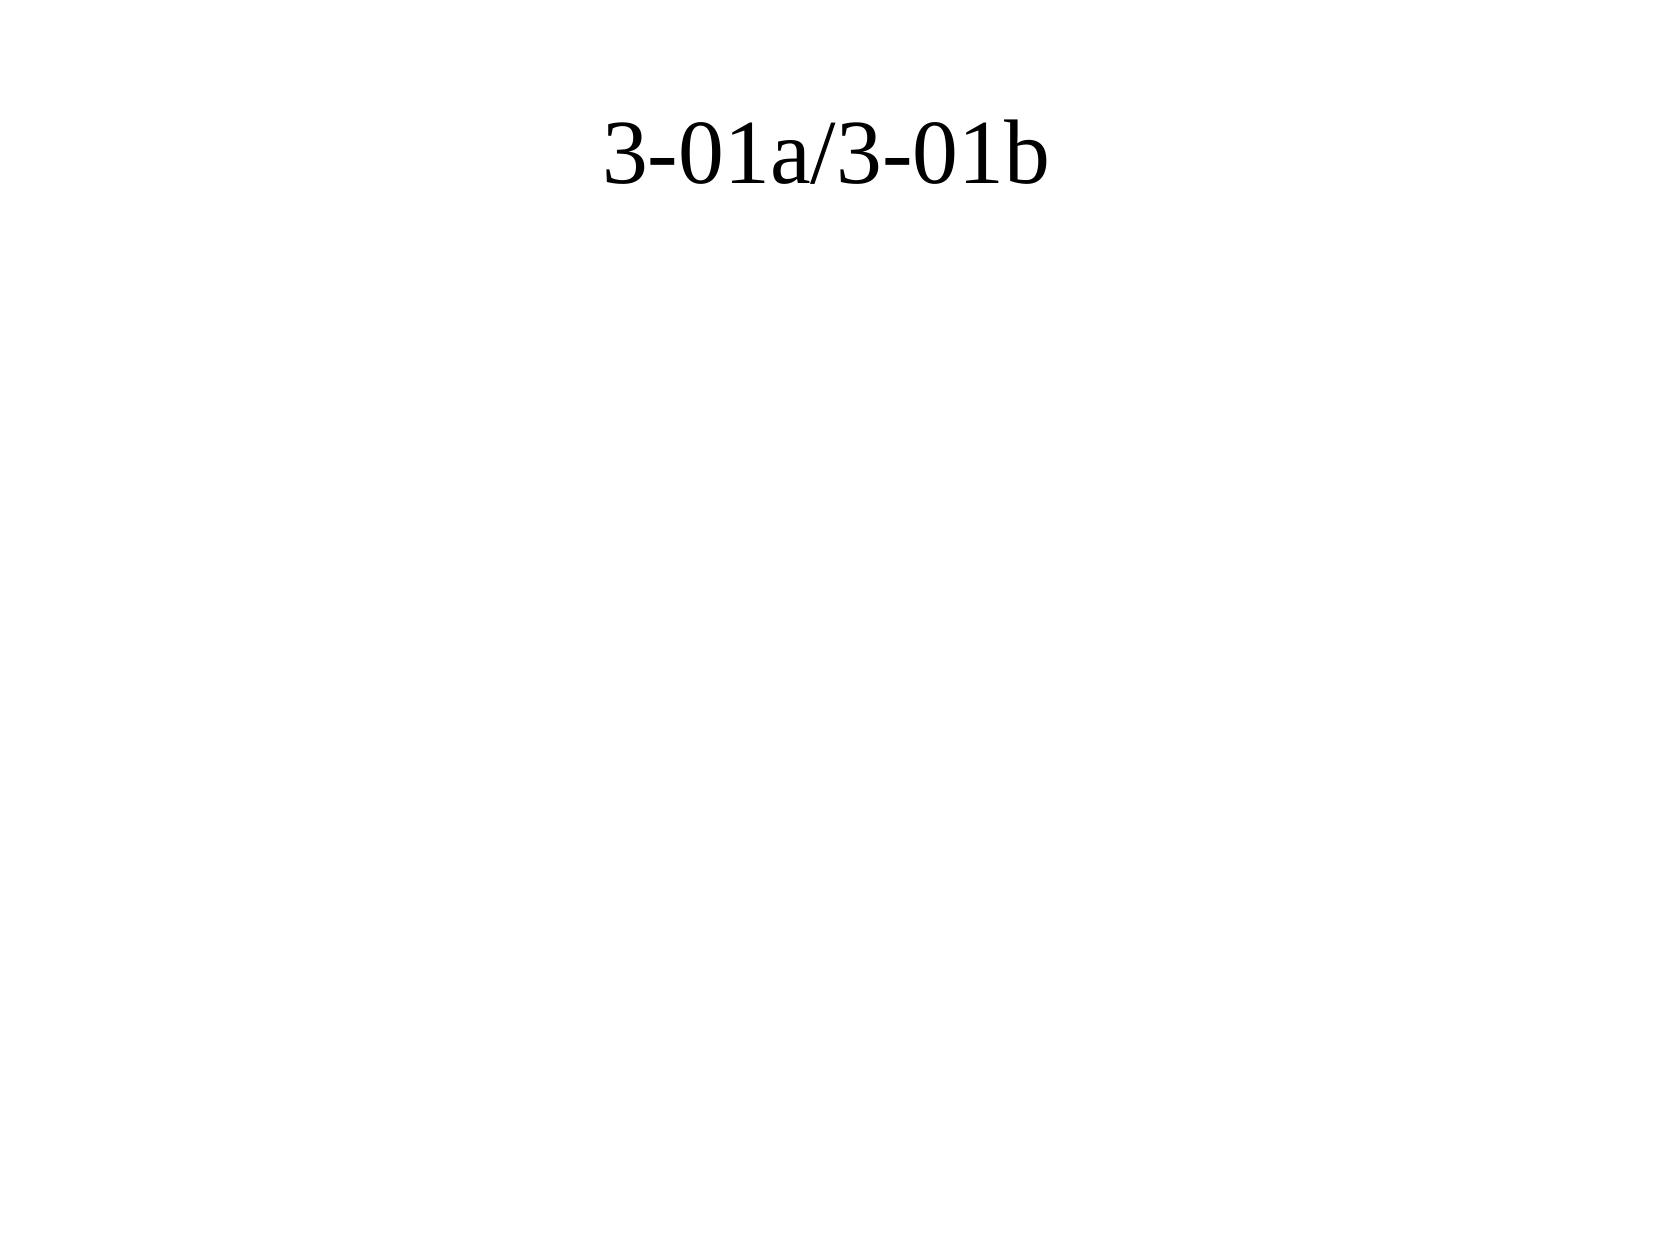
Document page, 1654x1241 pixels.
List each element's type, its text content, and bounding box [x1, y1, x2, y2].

title 3-01a/3-01b [82, 49, 1571, 257]
